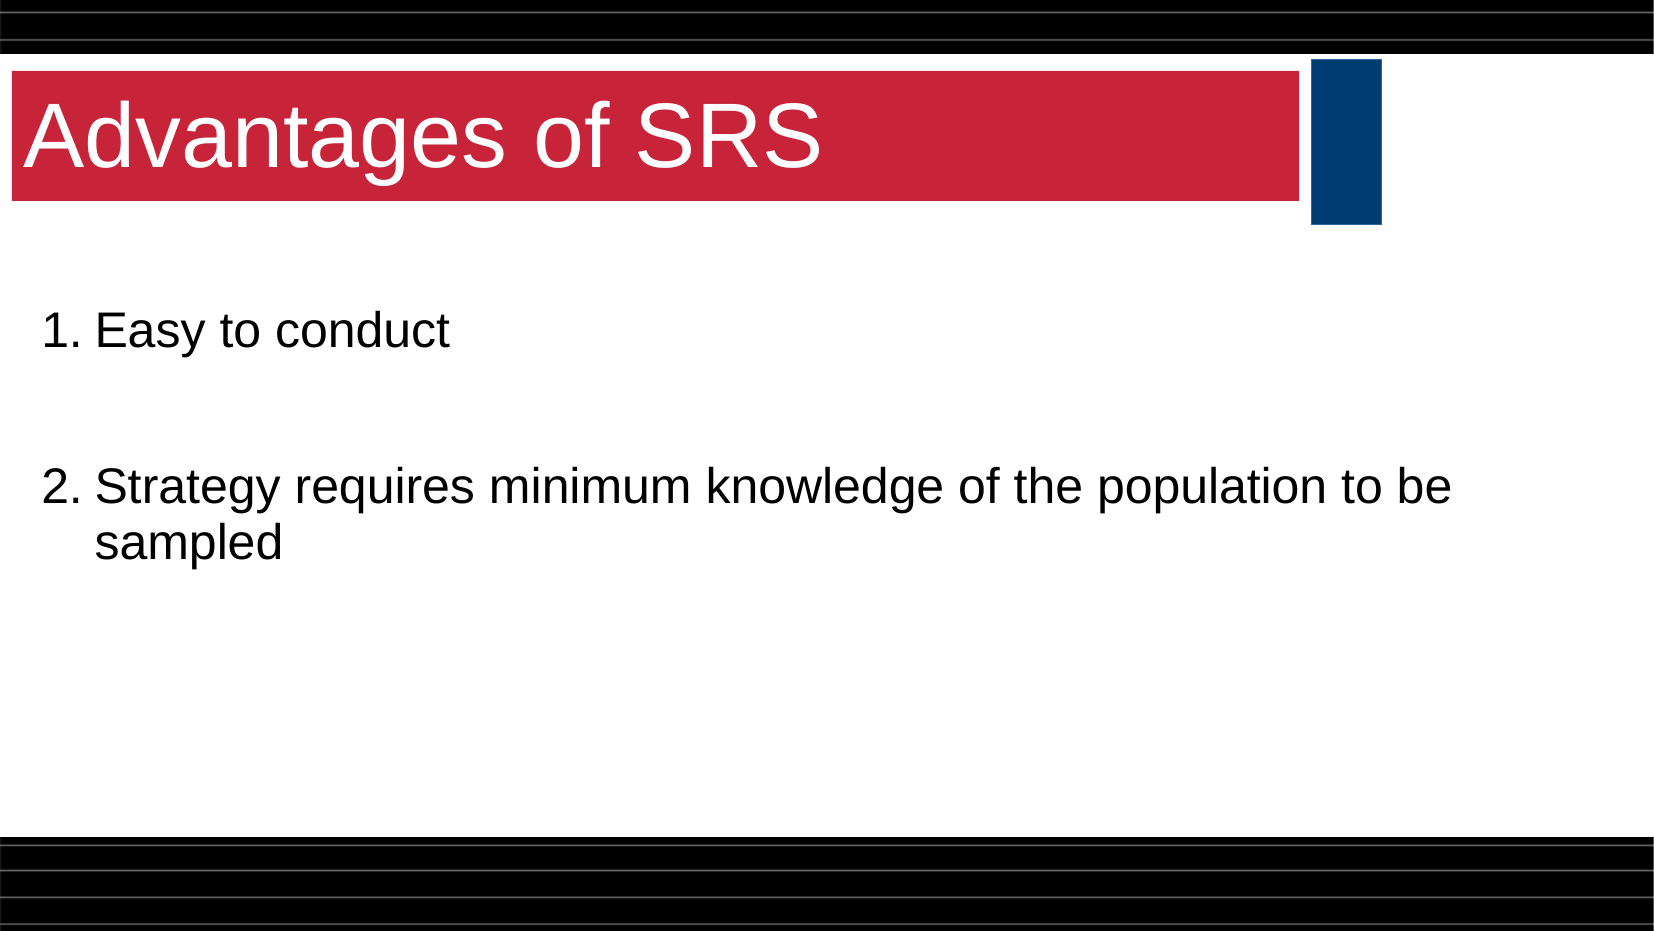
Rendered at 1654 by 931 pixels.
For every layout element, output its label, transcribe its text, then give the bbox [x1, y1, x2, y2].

picture [0, 837, 1654, 931]
list Easy to conduct Strategy requires minimum knowledge of the population to be sampled [23, 224, 1630, 827]
picture [0, 0, 1654, 54]
title Advantages of SRS [11, 70, 1300, 201]
text_box [1311, 59, 1382, 225]
